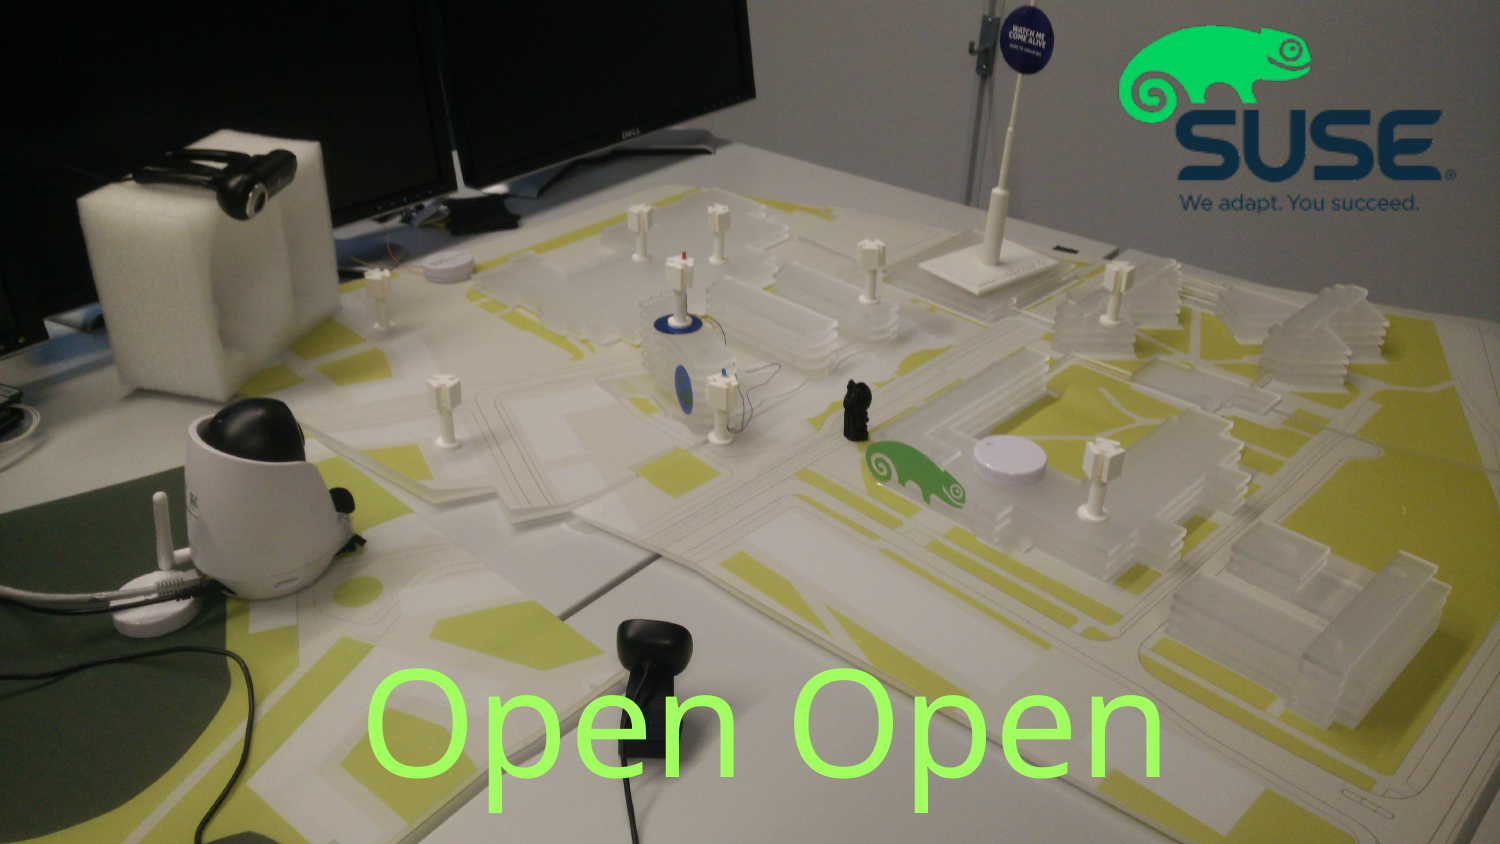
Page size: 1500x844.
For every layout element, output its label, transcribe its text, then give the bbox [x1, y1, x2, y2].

text_box Open Open City [345, 610, 1486, 844]
picture [0, 0, 1500, 844]
